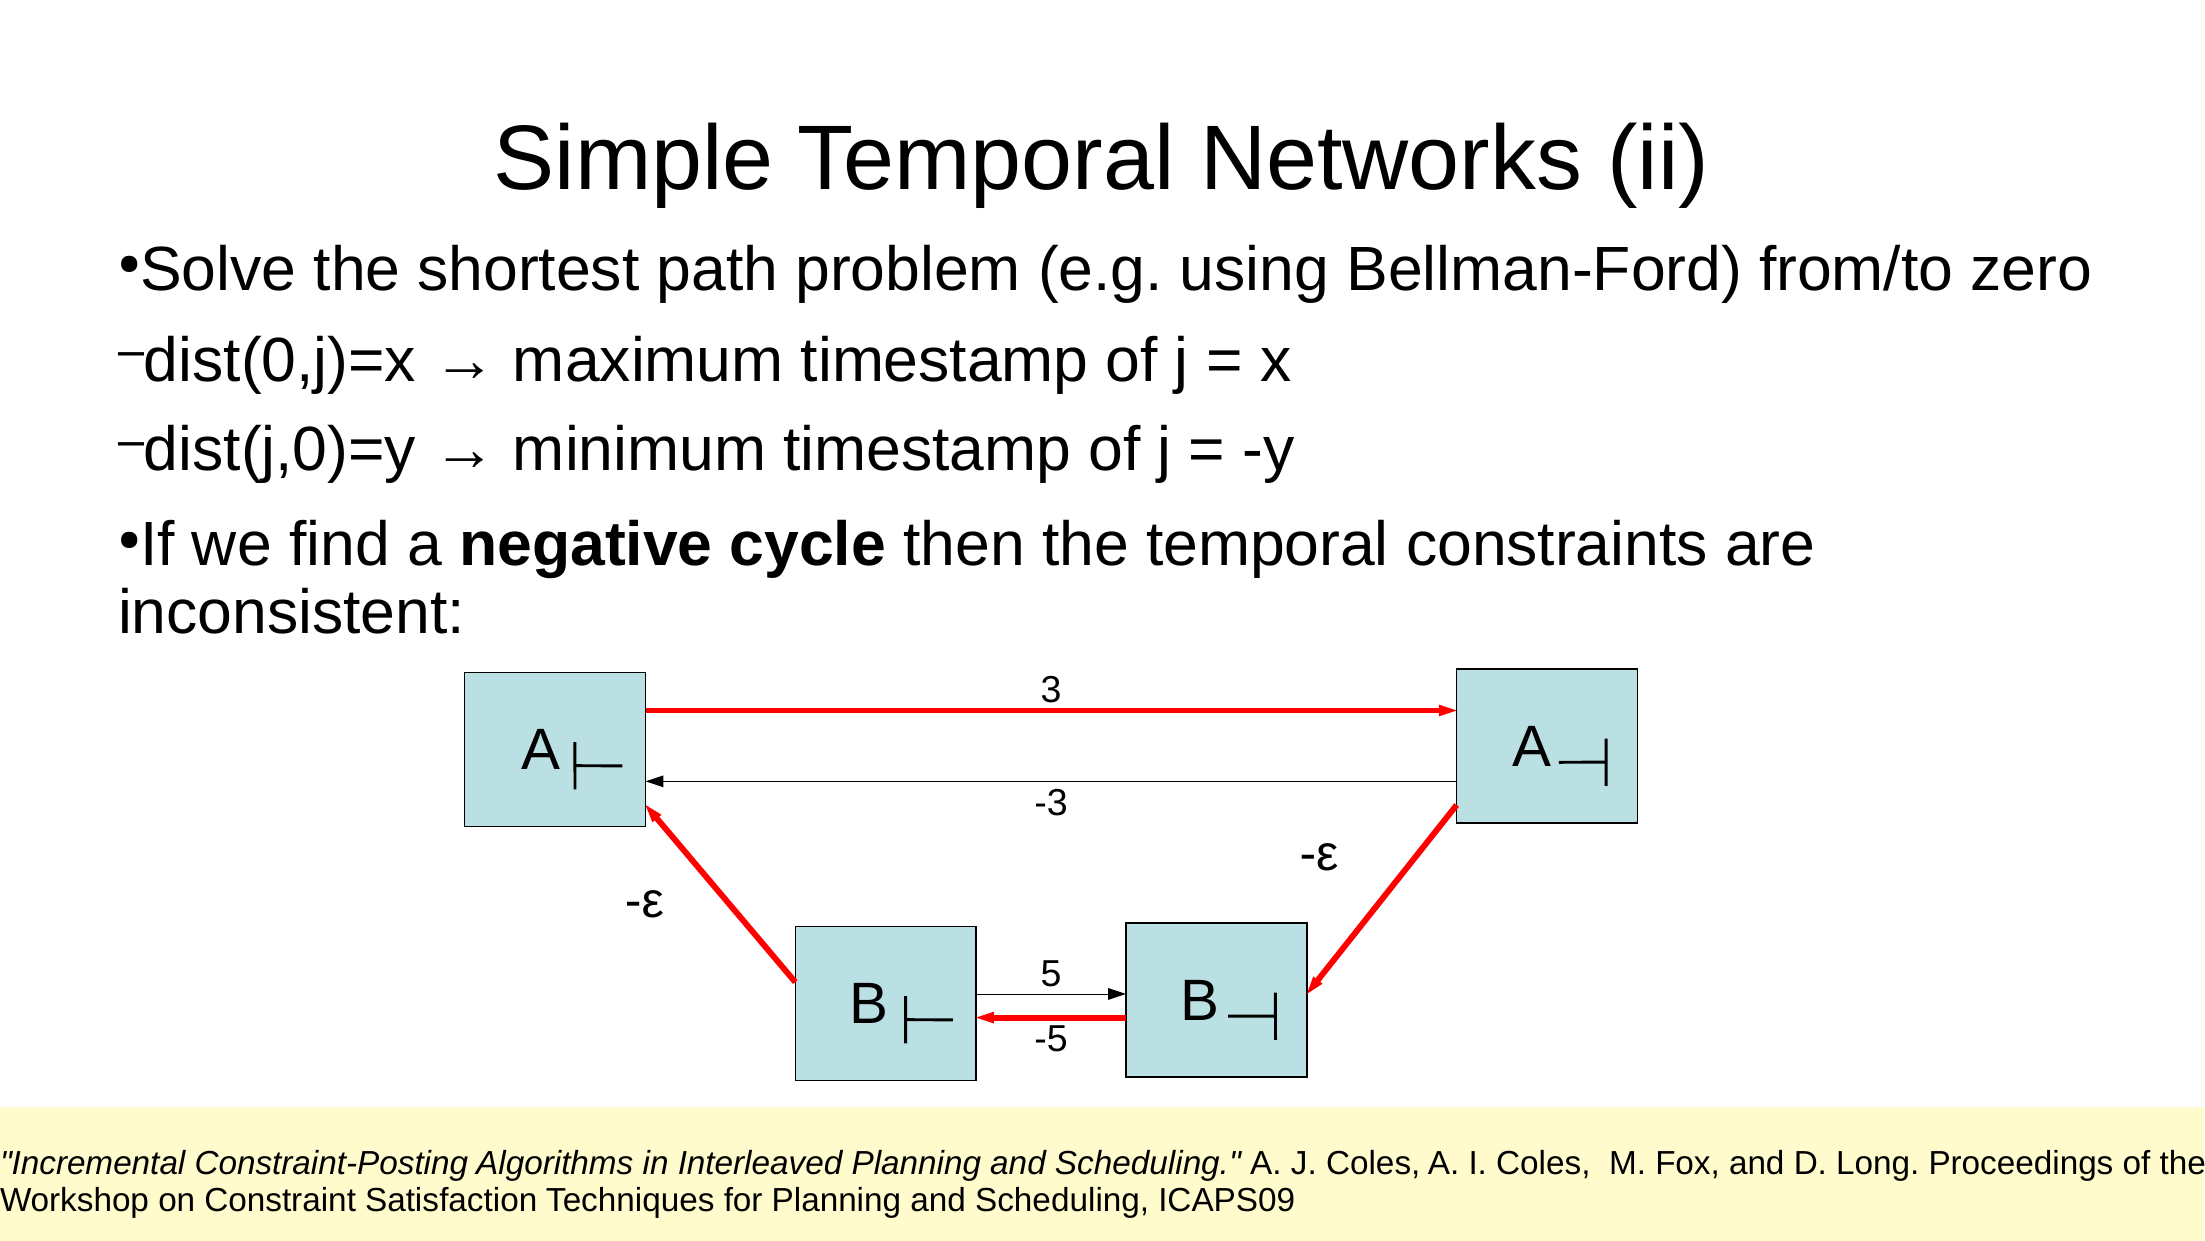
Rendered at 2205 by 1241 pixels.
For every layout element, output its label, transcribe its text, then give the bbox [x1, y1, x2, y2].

list Solve the shortest path problem (e.g. using Bellman-Ford) from/to zero dist(0,j)=x → maximum timestamp of j = x dist(j,0)=y → minimum timestamp of j = -y If we find a negative cycle then the temporal constraints are inconsistent: [118, 236, 2103, 662]
text_box B [1126, 923, 1307, 1077]
text_box A [464, 672, 646, 827]
text_box A [1456, 669, 1638, 823]
title Simple Temporal Networks (ii) [110, 49, 2095, 257]
text_box B [795, 926, 977, 1081]
text_box "Incremental Constraint-Posting Algorithms in Interleaved Planning and Scheduling." A. J. Coles, A. I. Coles, M. Fox, and D. Long. Proceedings of the Workshop on Constraint Satisfaction Techniques for Planning and Scheduling, ICAPS09 [0, 1107, 2205, 1241]
text_box -ε [1299, 824, 1352, 881]
text_box -ε [625, 871, 678, 929]
